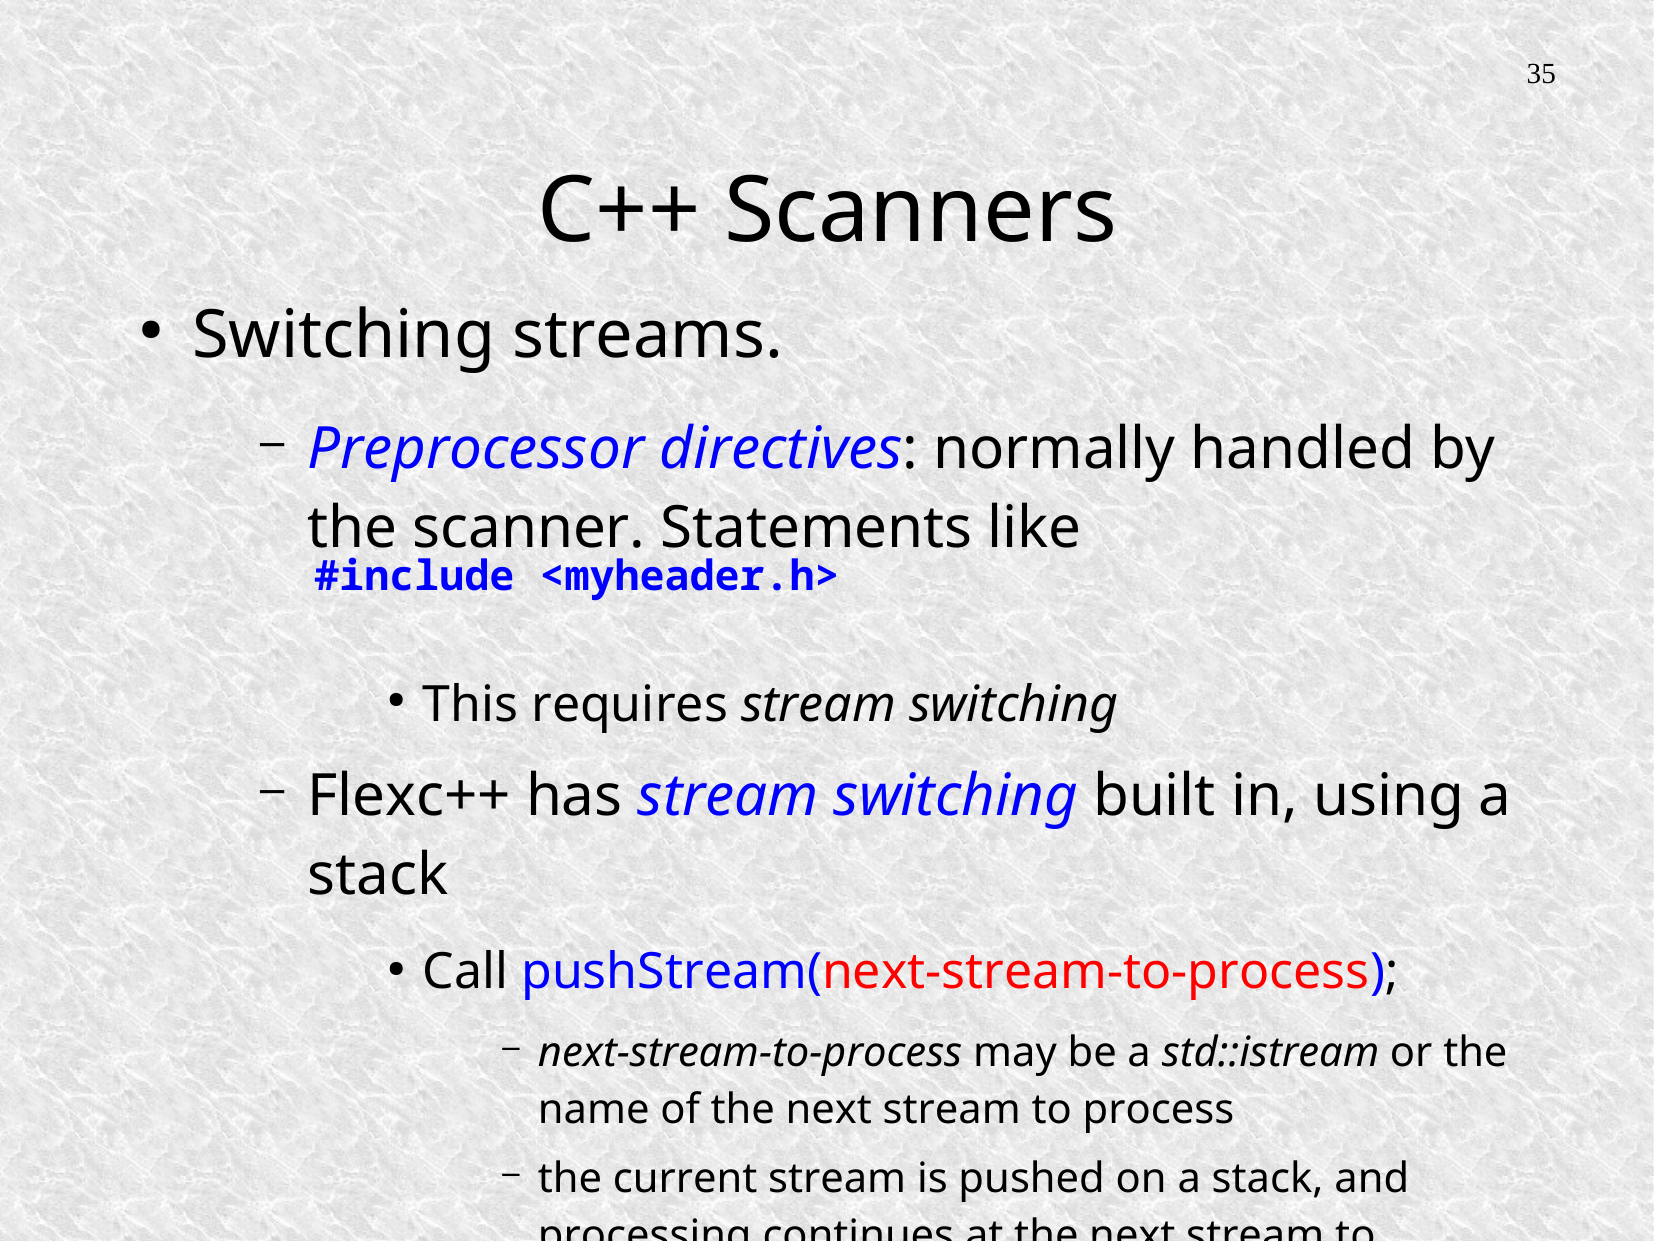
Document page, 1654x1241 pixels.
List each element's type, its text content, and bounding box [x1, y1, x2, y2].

picture [0, 0, 1654, 1241]
picture [1096, 1229, 1108, 1241]
picture [1356, 1229, 1369, 1241]
picture [916, 1229, 928, 1236]
picture [632, 1229, 644, 1236]
picture [866, 1229, 878, 1241]
picture [814, 1229, 826, 1241]
picture [1244, 1229, 1256, 1236]
picture [707, 1229, 719, 1241]
text_box #include <myheader.h> [314, 545, 840, 603]
picture [1306, 1229, 1317, 1241]
picture [1036, 1229, 1048, 1241]
picture [544, 1229, 557, 1241]
list Switching streams. Preprocessor directives: normally handled by the scanner. Statements like This requires stream switching Flexc++ has stream switching built in, using a stack Call pushStream(next-stream-to-process); next-stream-to-process may be a std::istream or the name of the next stream to process the current stream is pushed on a stack, and processing continues at the next stream to process [121, 285, 1534, 1186]
picture [731, 1229, 743, 1241]
picture [586, 1229, 599, 1241]
picture [1292, 1229, 1303, 1241]
picture [1121, 1229, 1133, 1236]
picture [1061, 1229, 1073, 1236]
title C++ Scanners [121, 102, 1534, 285]
picture [788, 1229, 801, 1241]
